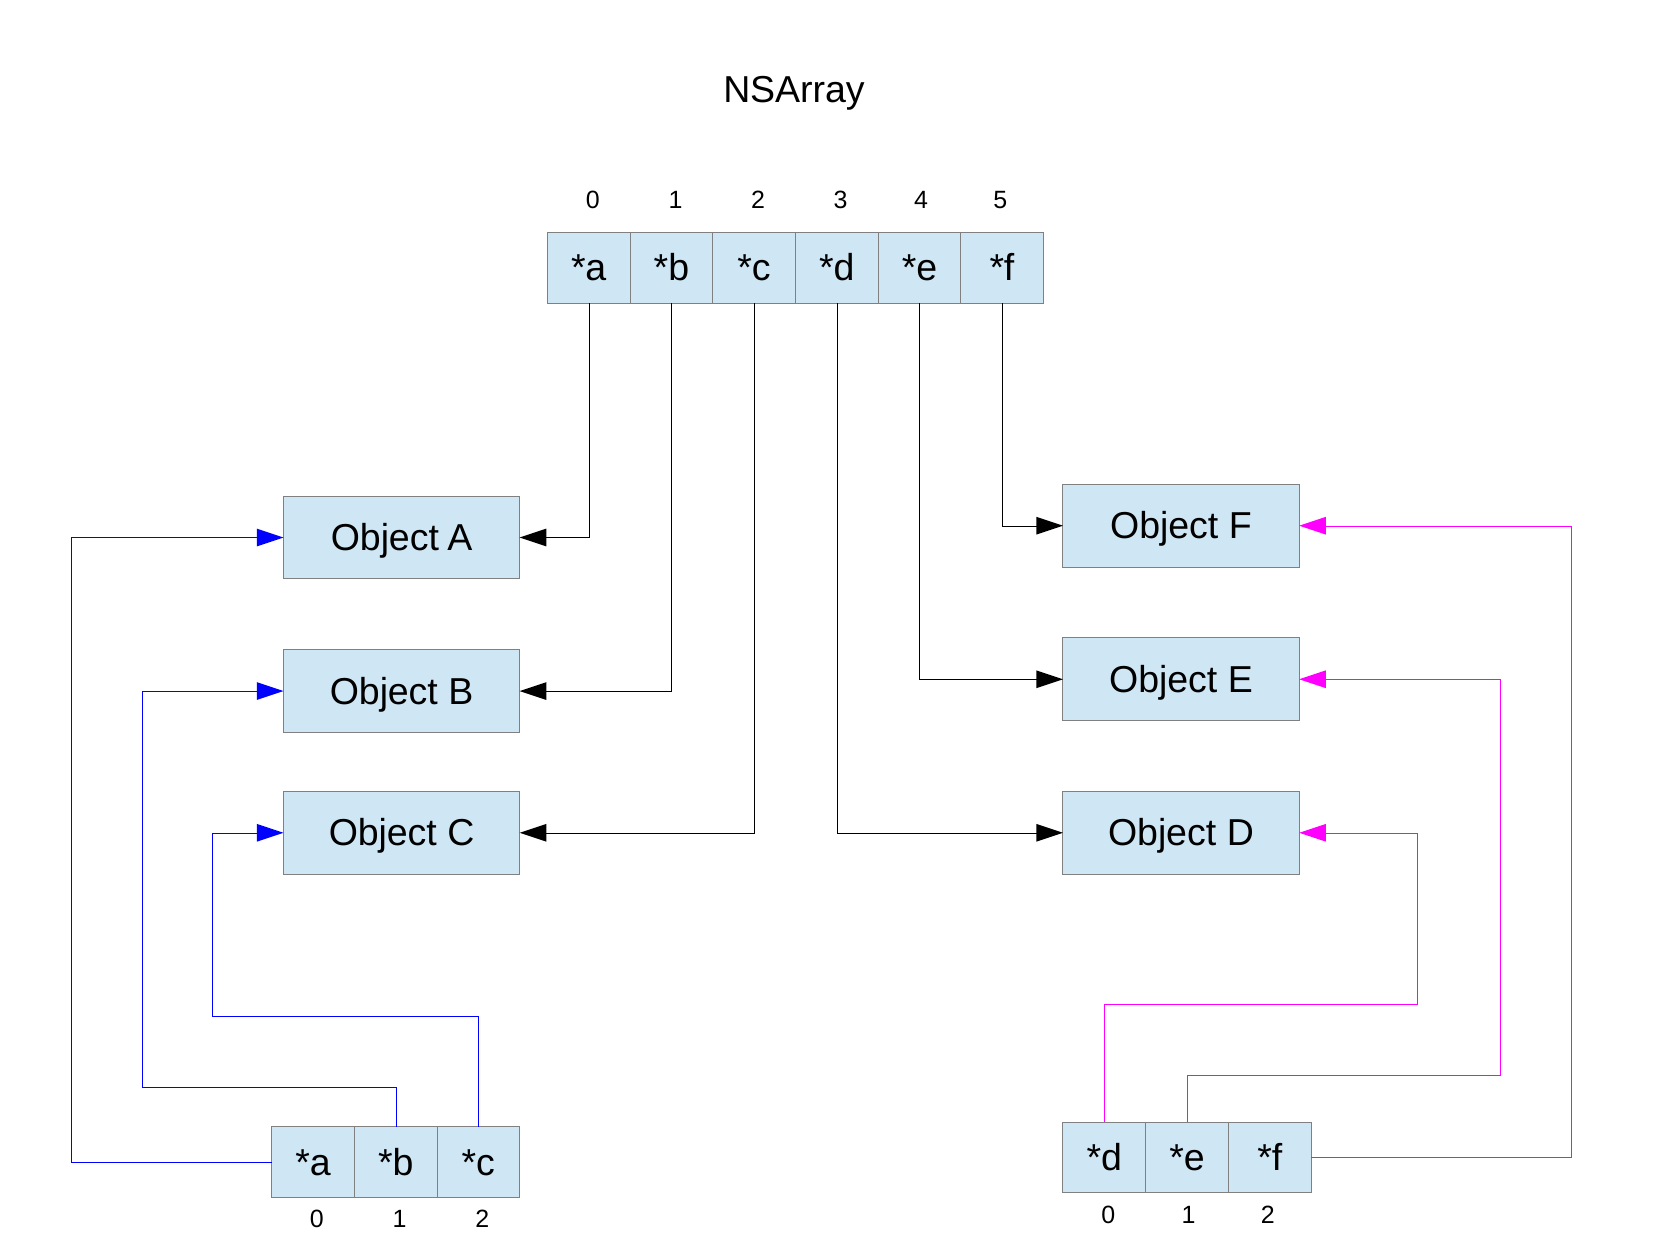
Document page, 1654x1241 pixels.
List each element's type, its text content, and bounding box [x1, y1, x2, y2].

text_box *f [960, 232, 1044, 304]
text_box *a [271, 1126, 354, 1198]
text_box 0 [295, 1197, 339, 1241]
text_box Object D [1062, 791, 1300, 875]
text_box *b [630, 232, 712, 304]
text_box *e [878, 232, 960, 304]
text_box *c [437, 1126, 520, 1198]
text_box *a [547, 232, 630, 304]
text_box 1 [653, 178, 698, 221]
text_box NSArray [708, 61, 881, 119]
text_box *f [1228, 1122, 1312, 1193]
text_box Object F [1062, 484, 1300, 568]
text_box 2 [460, 1197, 505, 1241]
text_box *e [1145, 1122, 1228, 1193]
text_box Object C [283, 791, 520, 875]
text_box Object B [283, 649, 520, 733]
text_box *b [354, 1126, 437, 1198]
text_box Object E [1062, 637, 1300, 721]
text_box 4 [899, 178, 944, 221]
text_box 1 [1166, 1192, 1211, 1236]
text_box *c [712, 232, 795, 304]
text_box Object A [283, 496, 520, 579]
text_box 0 [1086, 1192, 1131, 1236]
text_box *d [1062, 1122, 1145, 1193]
text_box 0 [571, 178, 615, 221]
text_box 1 [377, 1197, 422, 1241]
text_box *d [795, 232, 878, 304]
text_box 2 [1246, 1192, 1290, 1236]
text_box 2 [736, 178, 781, 221]
text_box 5 [978, 178, 1023, 221]
text_box 3 [819, 178, 863, 221]
